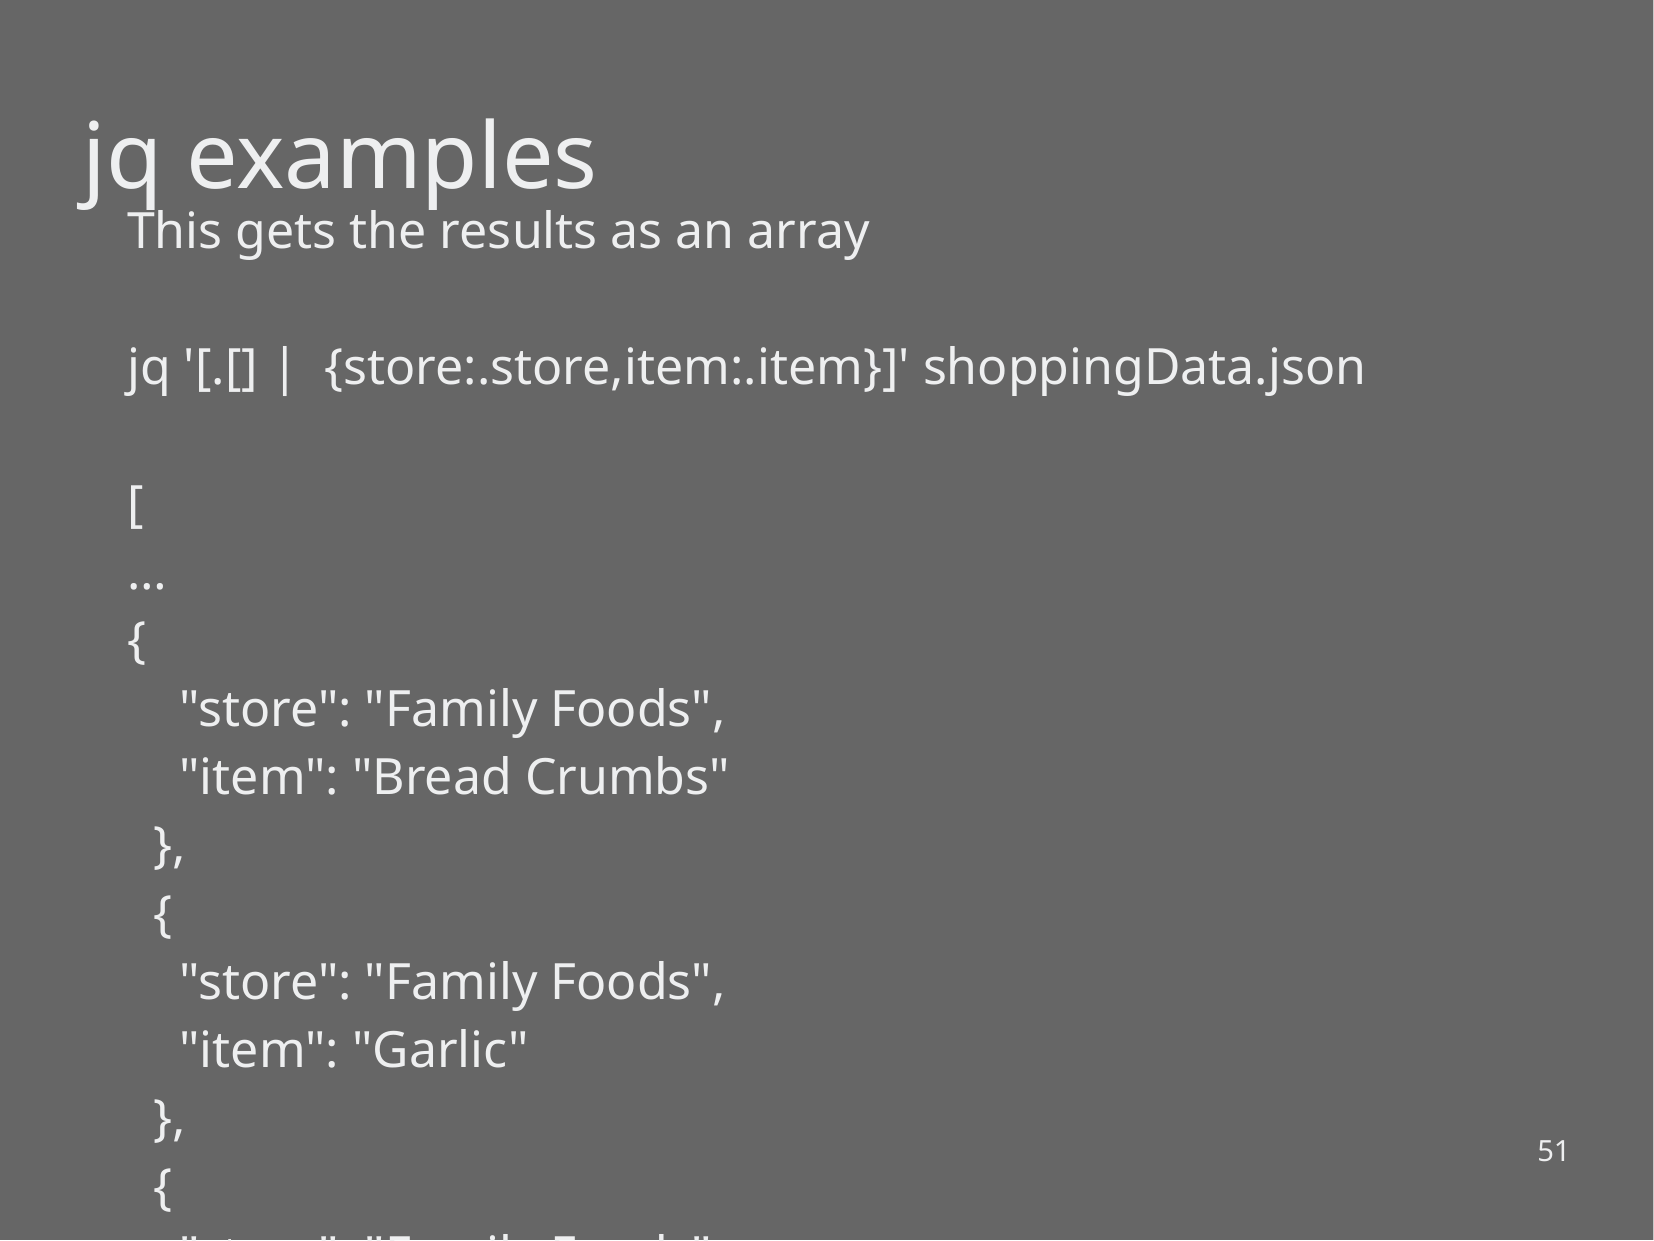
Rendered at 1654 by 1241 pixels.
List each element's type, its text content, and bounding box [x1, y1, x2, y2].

title jq examples [82, 49, 1571, 257]
text_box This gets the results as an array jq '[.[] | {store:.store,item:.item}]' shoppingData.json [ … { "store": "Family Foods", "item": "Bread Crumbs" }, { "store": "Family Foods", "item": "Garlic" }, { "store": "Family Foods", "item": "Tax" }, ... ] [112, 187, 1613, 1241]
